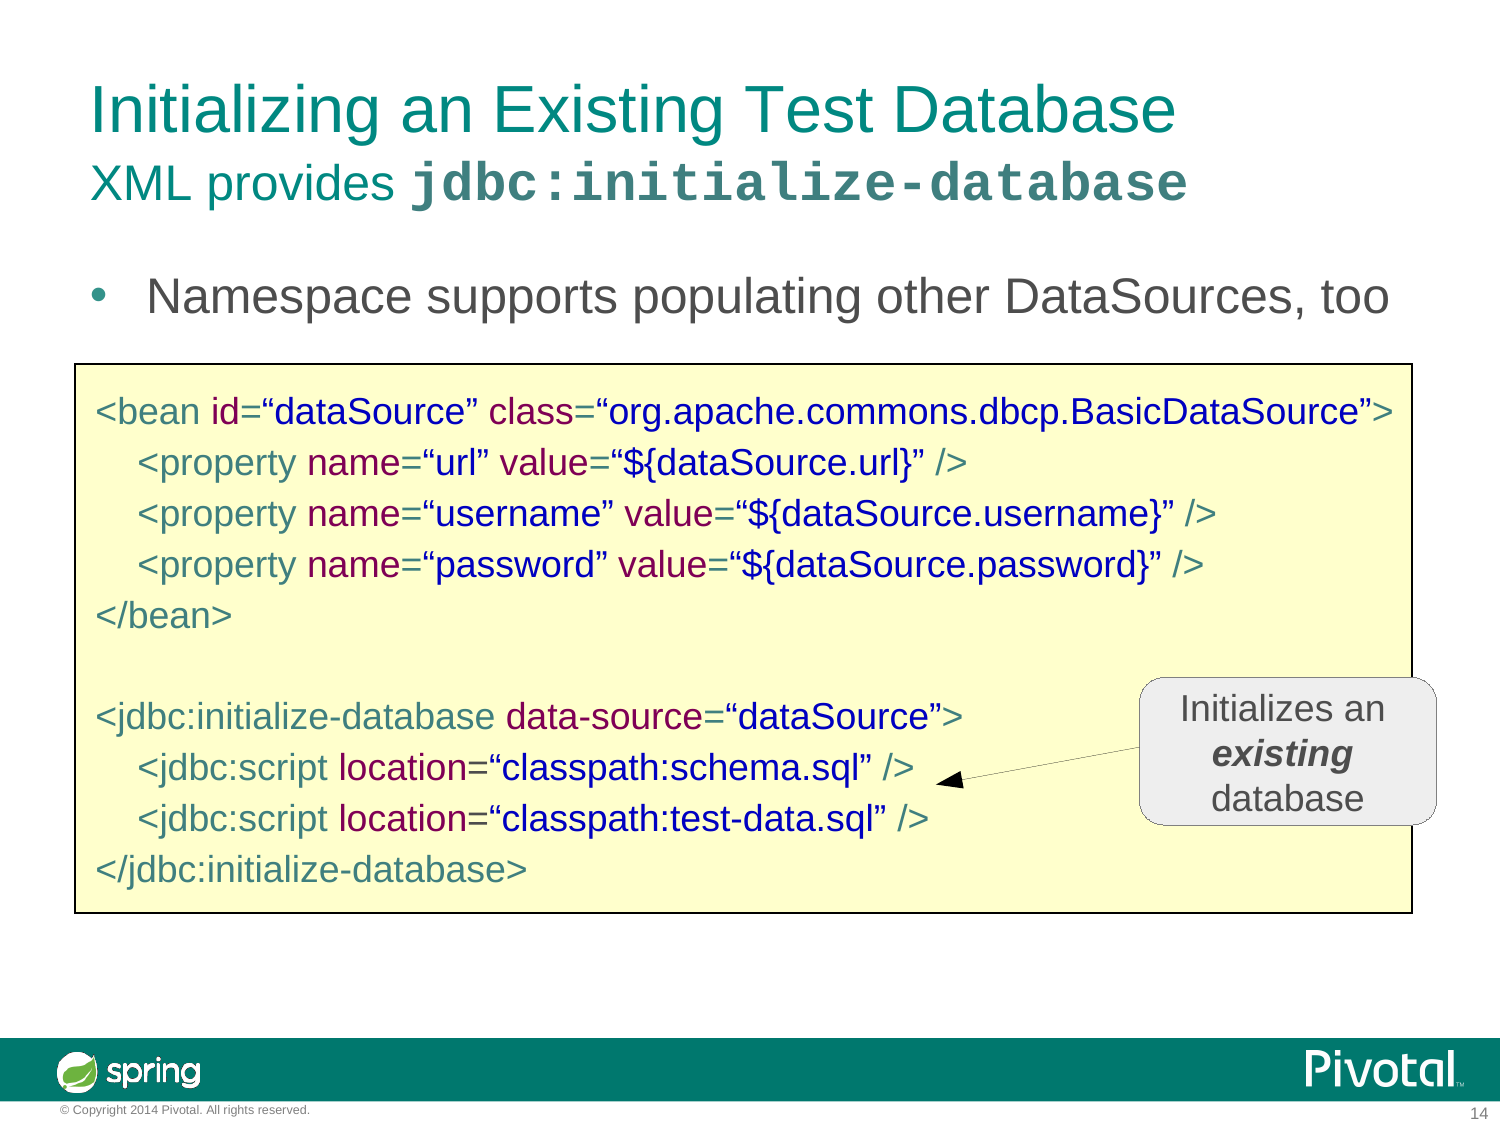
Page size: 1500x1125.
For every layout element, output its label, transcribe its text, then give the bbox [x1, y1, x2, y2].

picture [32, 1041, 210, 1103]
title Initializing an Existing Test Database XML provides jdbc:initialize-database [75, 45, 1426, 233]
text_box Initializes an existing database [1139, 677, 1437, 826]
picture [1306, 1050, 1464, 1087]
list Namespace supports populating other DataSources, too [75, 262, 1426, 1005]
